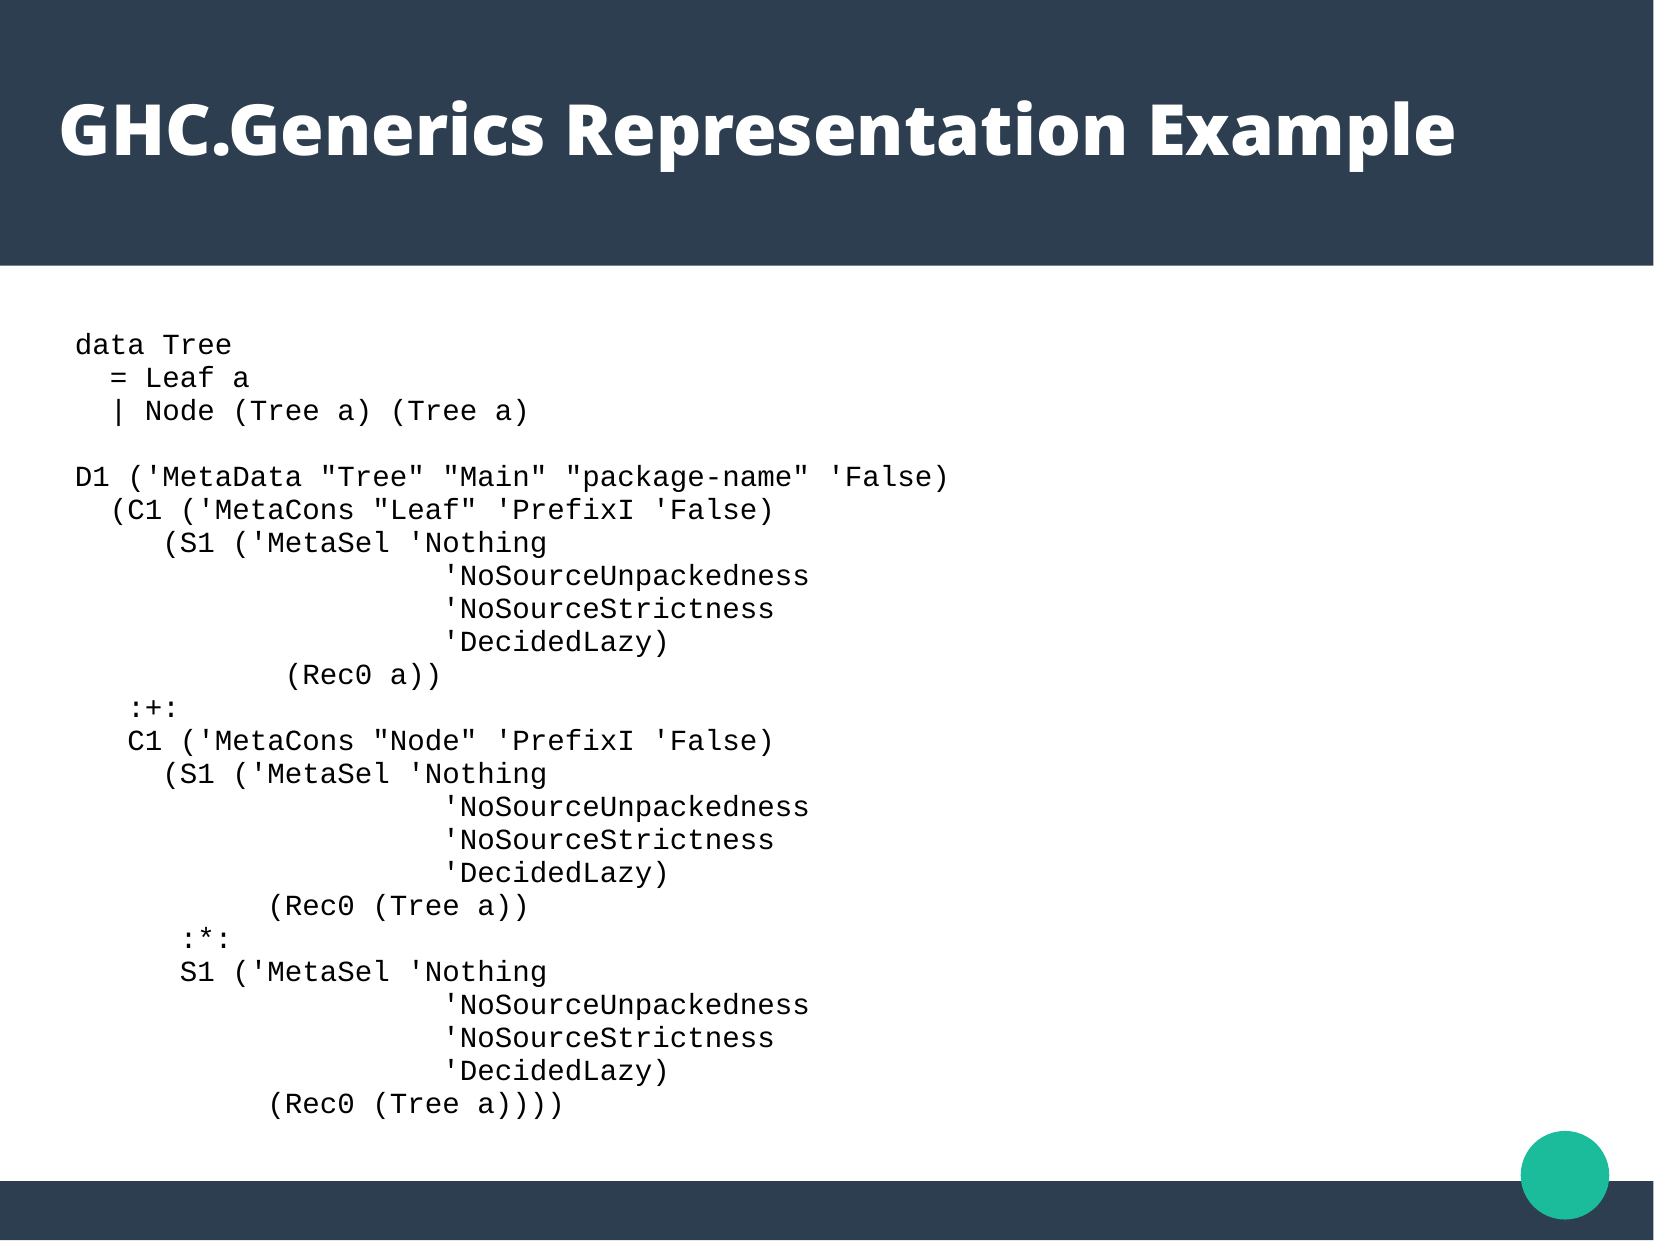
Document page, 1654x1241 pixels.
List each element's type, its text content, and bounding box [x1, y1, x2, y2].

text_box data Tree = Leaf a | Node (Tree a) (Tree a) D1 ('MetaData "Tree" "Main" "package-name" 'False) (C1 ('MetaCons "Leaf" 'PrefixI 'False) (S1 ('MetaSel 'Nothing 'NoSourceUnpackedness 'NoSourceStrictness 'DecidedLazy) (Rec0 a)) :+: C1 ('MetaCons "Node" 'PrefixI 'False) (S1 ('MetaSel 'Nothing 'NoSourceUnpackedness 'NoSourceStrictness 'DecidedLazy) (Rec0 (Tree a)) :*: S1 ('MetaSel 'Nothing 'NoSourceUnpackedness 'NoSourceStrictness 'DecidedLazy) (Rec0 (Tree a)))) [60, 322, 1606, 1241]
title GHC.Generics Representation Example [59, 49, 1595, 207]
